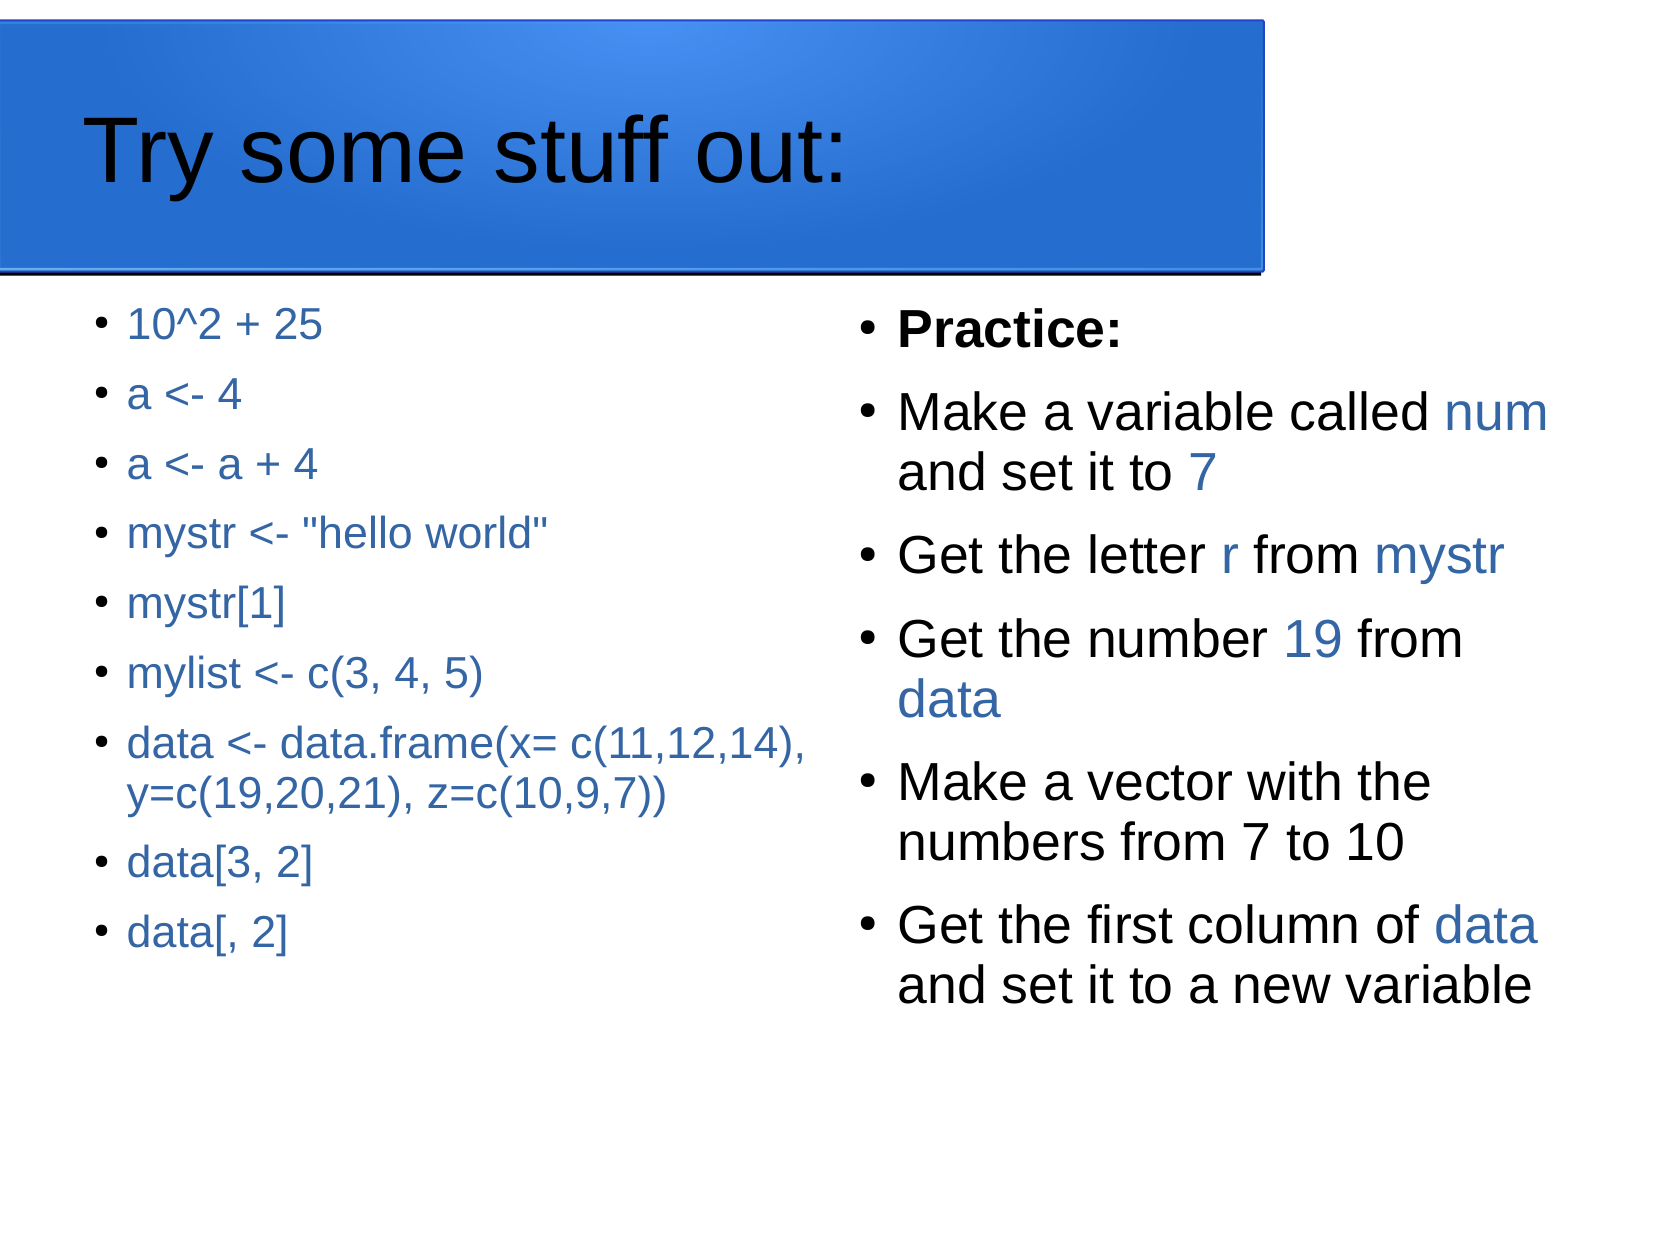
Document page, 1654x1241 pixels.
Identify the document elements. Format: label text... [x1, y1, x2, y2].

list Practice: Make a variable called num and set it to 7 Get the letter r from mystr Get the number 19 from data Make a vector with the numbers from 7 to 10 Get the first column of data and set it to a new variable [845, 299, 1572, 1019]
title Try some stuff out: [82, 47, 1235, 252]
list 10^2 + 25 a <- 4 a <- a + 4 mystr <- "hello world" mystr[1] mylist <- c(3, 4, 5) data <- data.frame(x= c(11,12,14), y=c(19,20,21), z=c(10,9,7)) data[3, 2] data[, 2] [82, 299, 809, 1019]
